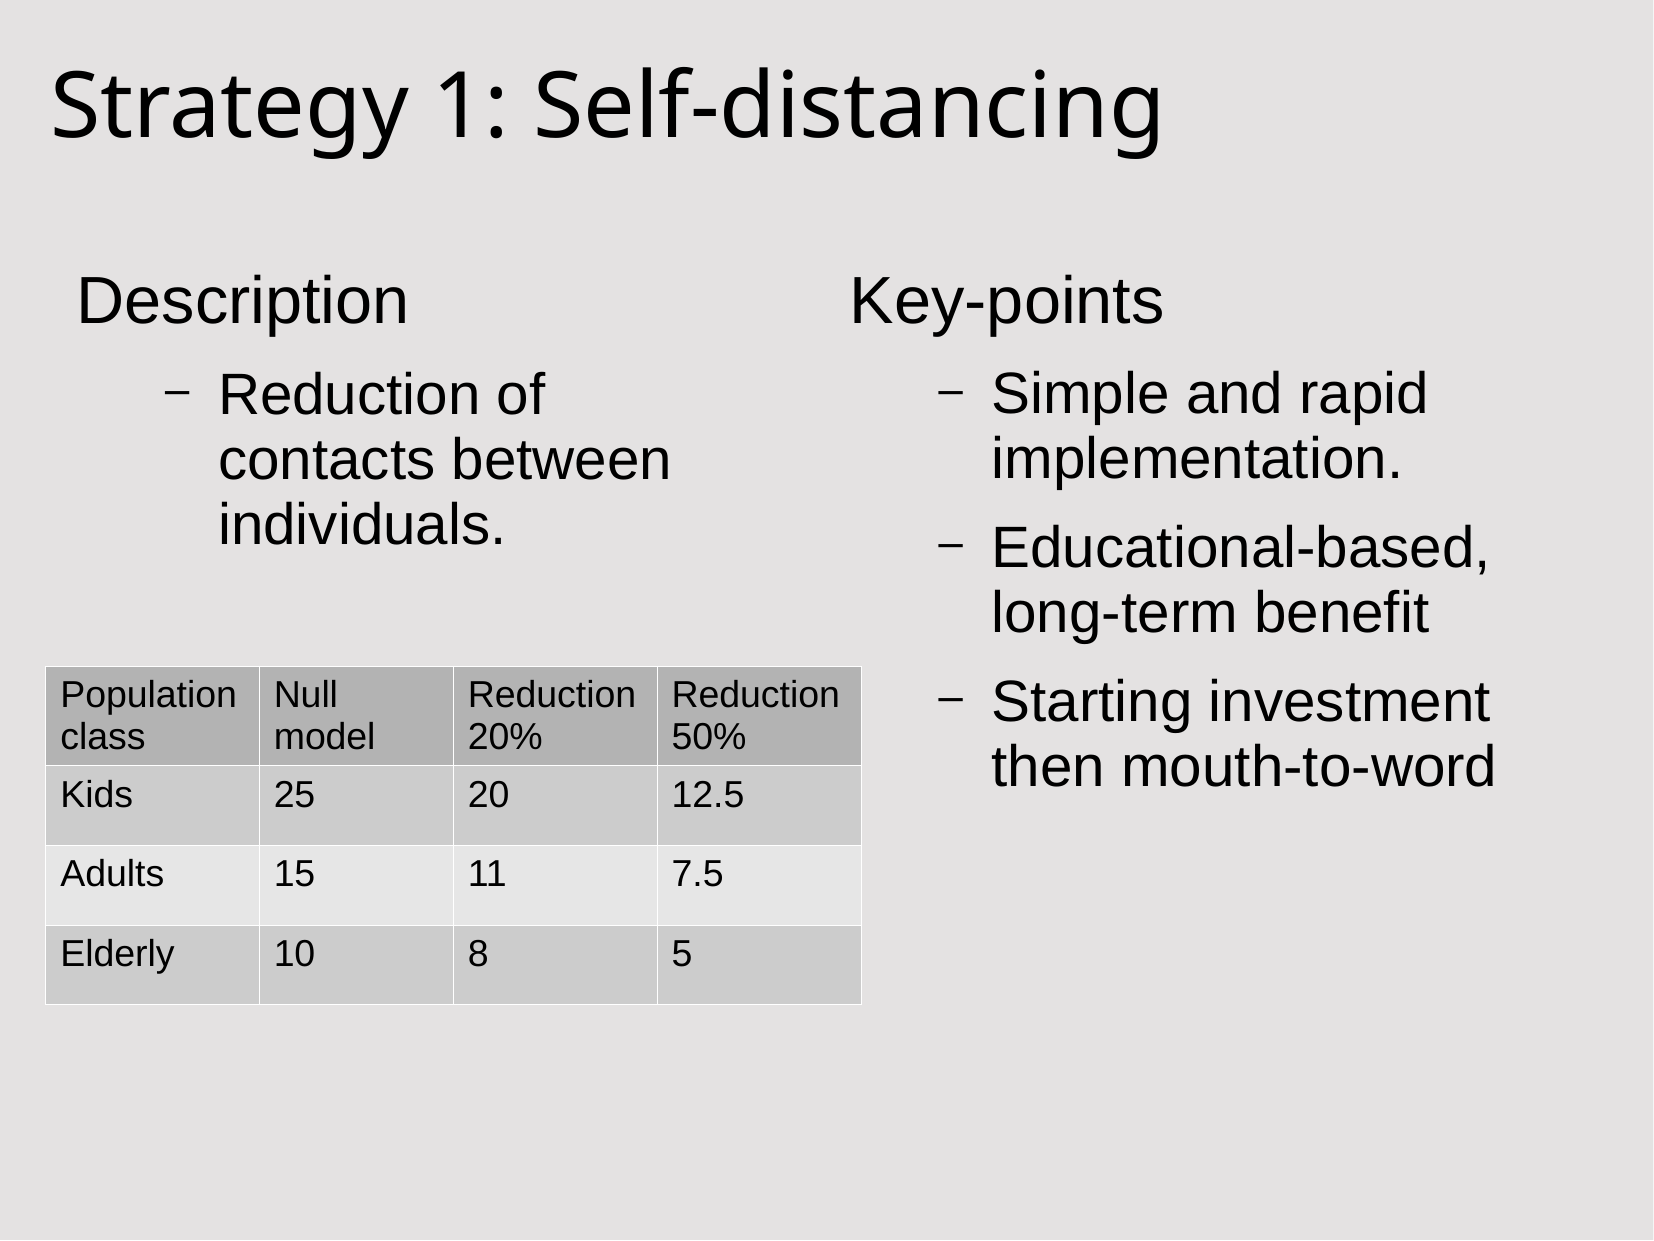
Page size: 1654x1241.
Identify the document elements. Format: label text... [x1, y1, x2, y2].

text_box Strategy 1: Self-distancing [35, 31, 1300, 154]
table_cell 11 [454, 846, 657, 925]
table_cell Elderly [46, 926, 259, 1004]
table_cell 20 [454, 766, 657, 845]
table_cell 12.5 [658, 766, 861, 845]
table_cell Kids [46, 766, 259, 845]
table_cell 8 [454, 926, 657, 1004]
table_header Population class [46, 667, 259, 765]
table_header Reduction 20% [454, 667, 657, 765]
table_cell 5 [658, 926, 861, 1004]
list Description Reduction of contacts between individuals. [76, 263, 780, 666]
table_header Reduction 50% [658, 667, 861, 765]
table_cell 15 [260, 846, 453, 925]
table_cell 10 [260, 926, 453, 1004]
table_cell 25 [260, 766, 453, 845]
table_cell 7.5 [658, 846, 861, 925]
table_header Null model [260, 667, 453, 765]
table_cell Adults [46, 846, 259, 925]
list Key-points Simple and rapid implementation. Educational-based, long-term benefit Starting investment then mouth-to-word [849, 262, 1554, 916]
